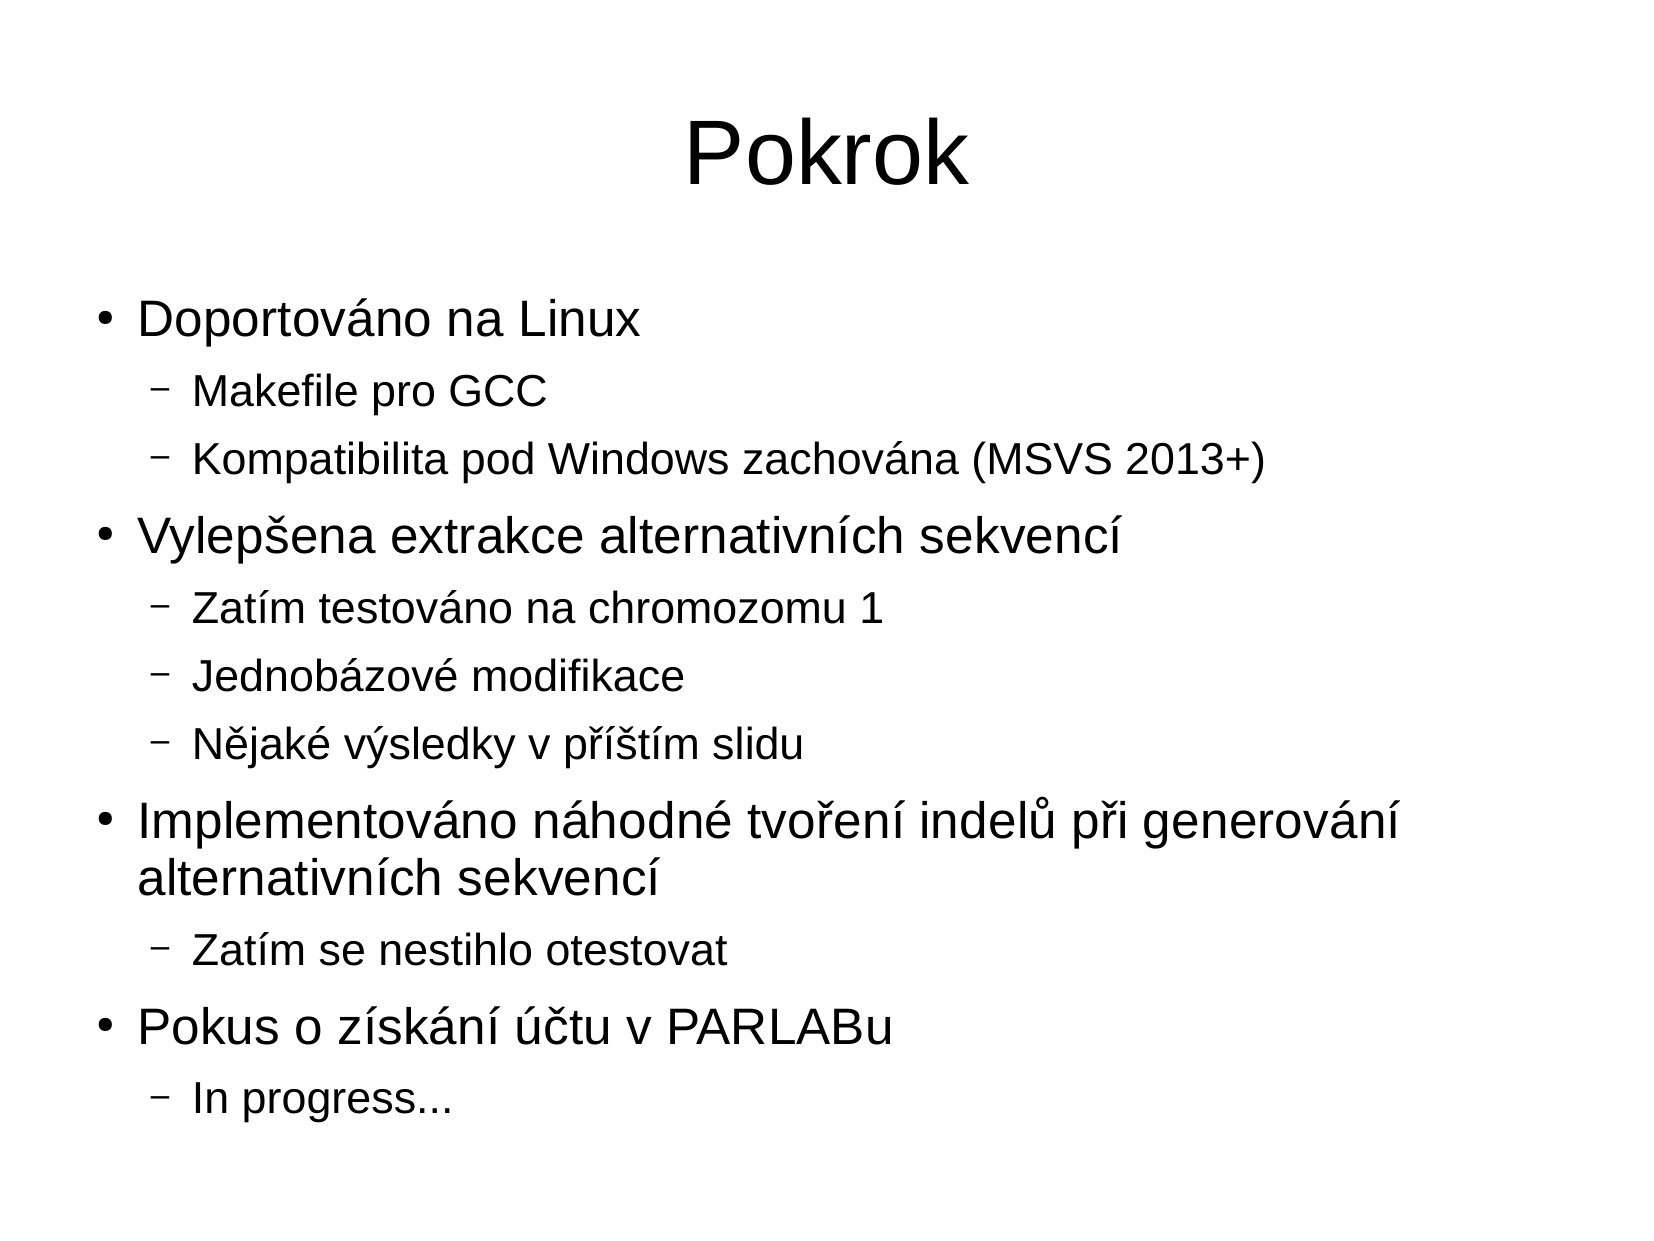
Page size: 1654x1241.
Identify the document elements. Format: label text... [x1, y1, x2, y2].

title Pokrok [82, 49, 1571, 257]
list Doportováno na Linux Makefile pro GCC Kompatibilita pod Windows zachována (MSVS 2013+) Vylepšena extrakce alternativních sekvencí Zatím testováno na chromozomu 1 Jednobázové modifikace Nějaké výsledky v příštím slidu Implementováno náhodné tvoření indelů při generování alternativních sekvencí Zatím se nestihlo otestovat Pokus o získání účtu v PARLABu In progress... [82, 290, 1571, 1134]
